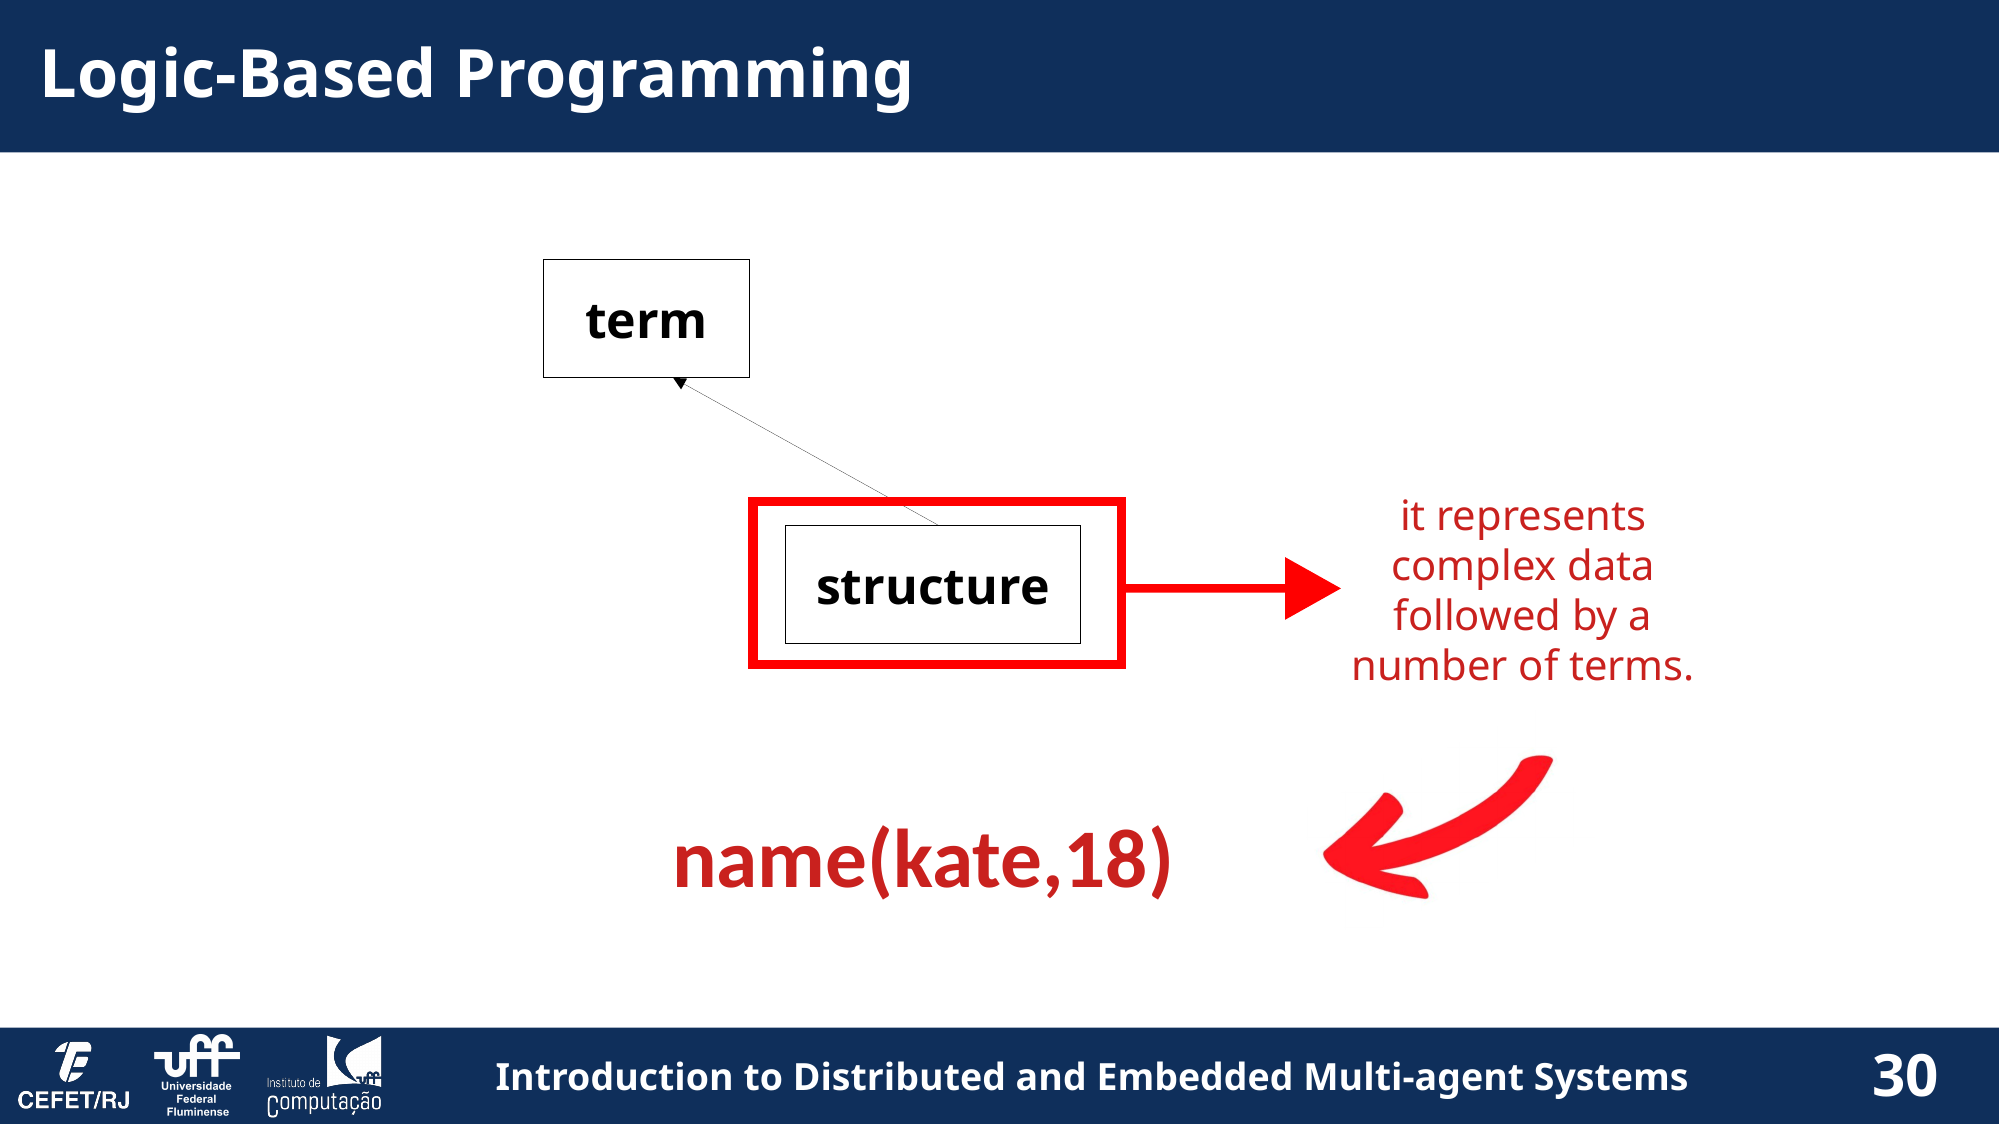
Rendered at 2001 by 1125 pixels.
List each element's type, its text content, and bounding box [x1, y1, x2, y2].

text_box name(kate,18) [531, 797, 1334, 913]
picture [153, 1033, 241, 1121]
text_box term [543, 259, 750, 378]
picture [1296, 708, 1595, 941]
picture [265, 1033, 383, 1118]
text_box it represents complex data followed by a number of terms. [1305, 481, 1742, 697]
text_box Logic-Based Programming [25, 23, 1999, 119]
text_box structure [785, 525, 1081, 644]
picture [18, 1021, 129, 1125]
text_box [1122, 557, 1341, 620]
